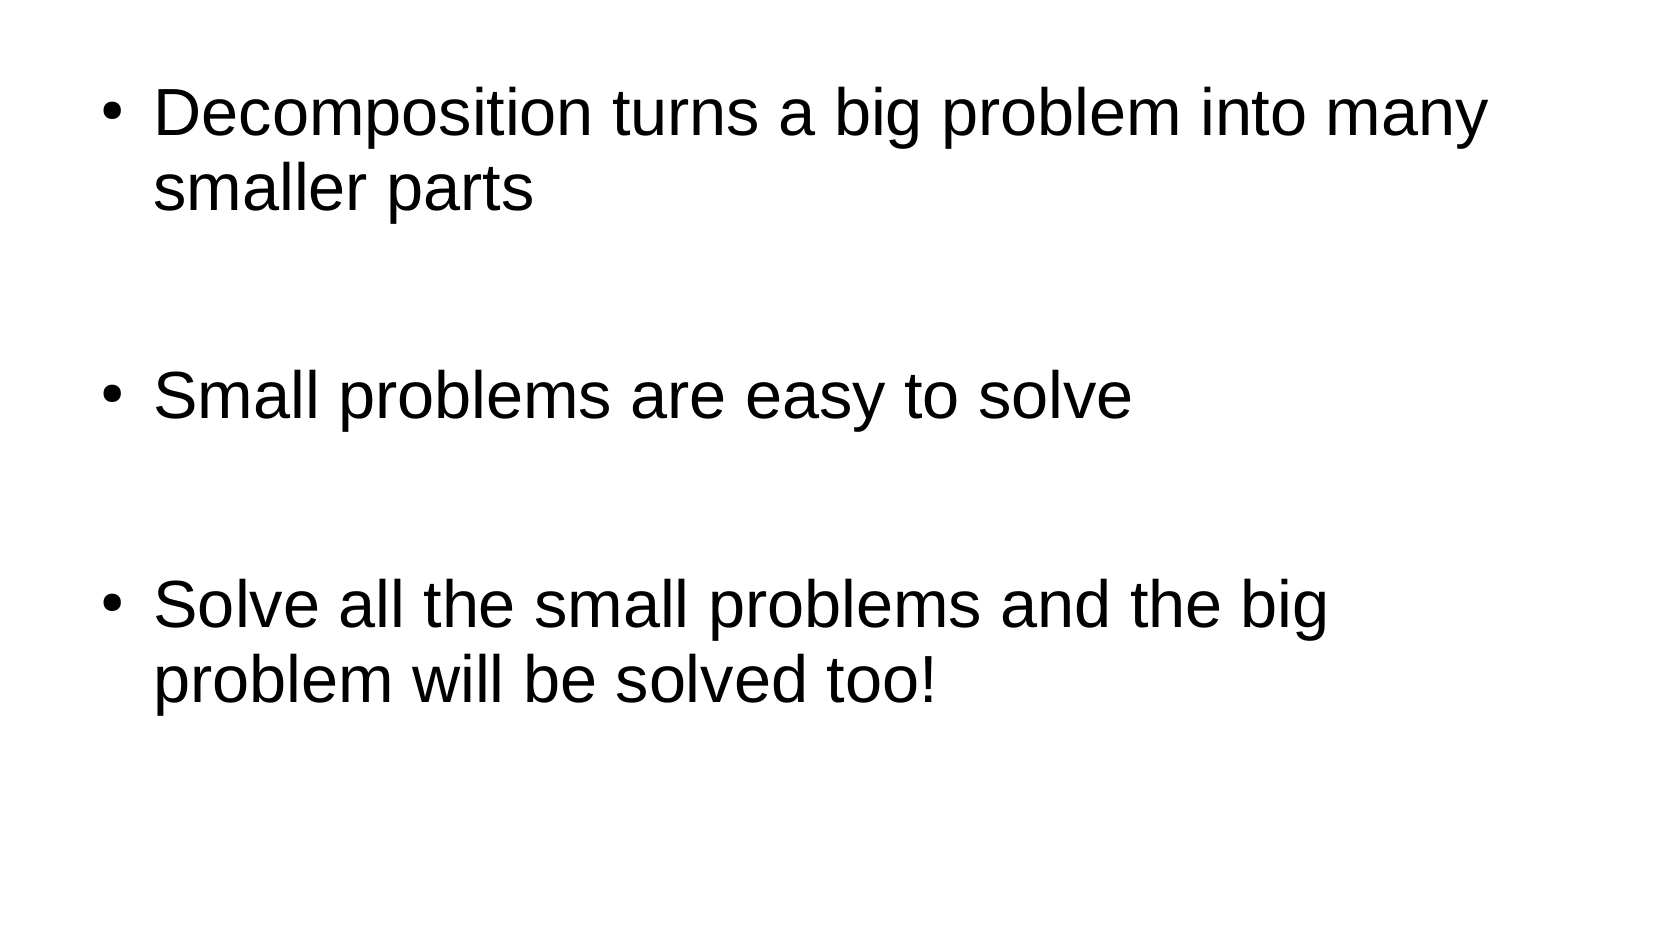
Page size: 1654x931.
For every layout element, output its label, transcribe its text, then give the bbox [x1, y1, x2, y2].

list Decomposition turns a big problem into many smaller parts Small problems are easy to solve Solve all the small problems and the big problem will be solved too! [82, 75, 1571, 758]
